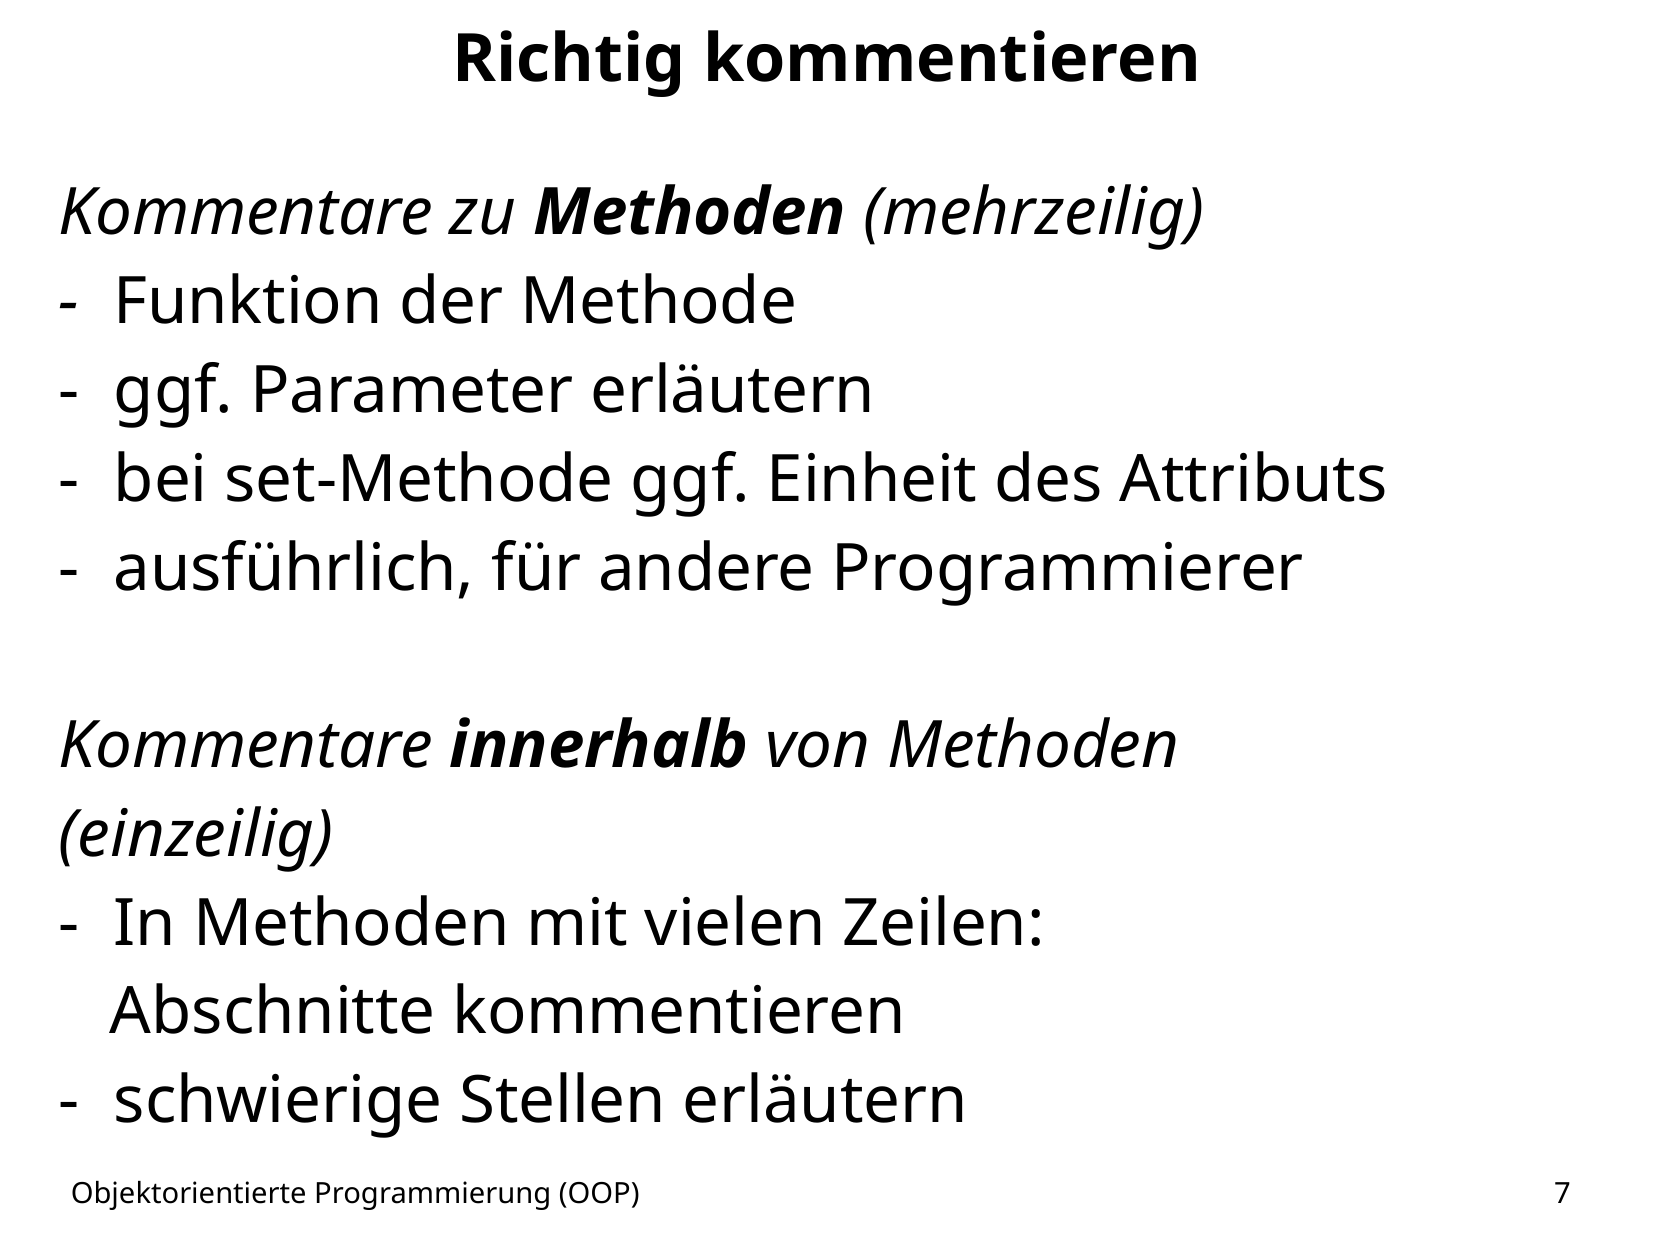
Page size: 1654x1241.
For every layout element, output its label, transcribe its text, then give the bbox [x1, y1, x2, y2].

title Richtig kommentieren [0, 5, 1654, 107]
list Kommentare zu Methoden (mehrzeilig) - Funktion der Methode - ggf. Parameter erläutern - bei set-Methode ggf. Einheit des Attributs - ausführlich, für andere Programmierer Kommentare innerhalb von Methoden (einzeilig) - In Methoden mit vielen Zeilen: Abschnitte kommentieren - schwierige Stellen erläutern [59, 165, 1630, 1146]
